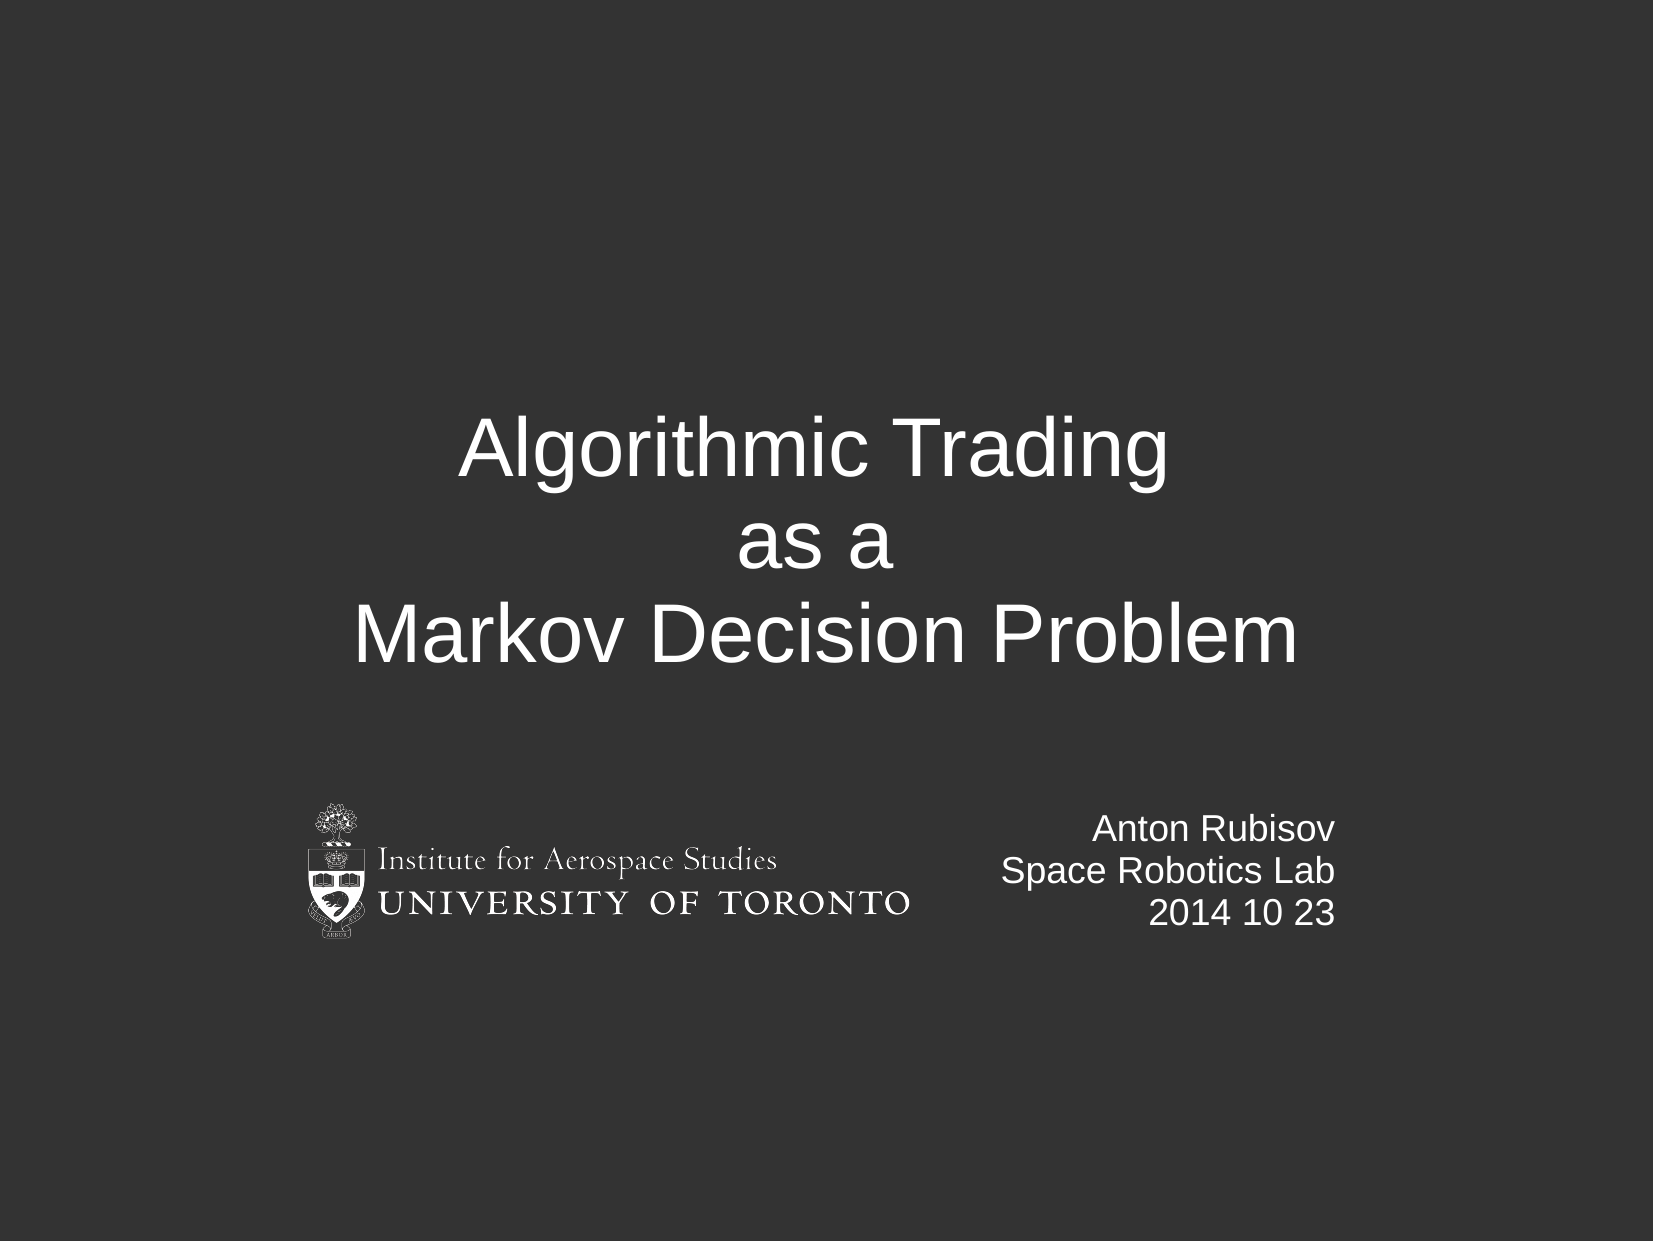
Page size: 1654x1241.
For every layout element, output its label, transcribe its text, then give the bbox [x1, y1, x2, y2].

text_box Anton Rubisov Space Robotics Lab 2014 10 23 [917, 800, 1351, 942]
picture [300, 795, 917, 946]
subtitle Algorithmic Trading as a Markov Decision Problem [99, 180, 1554, 901]
